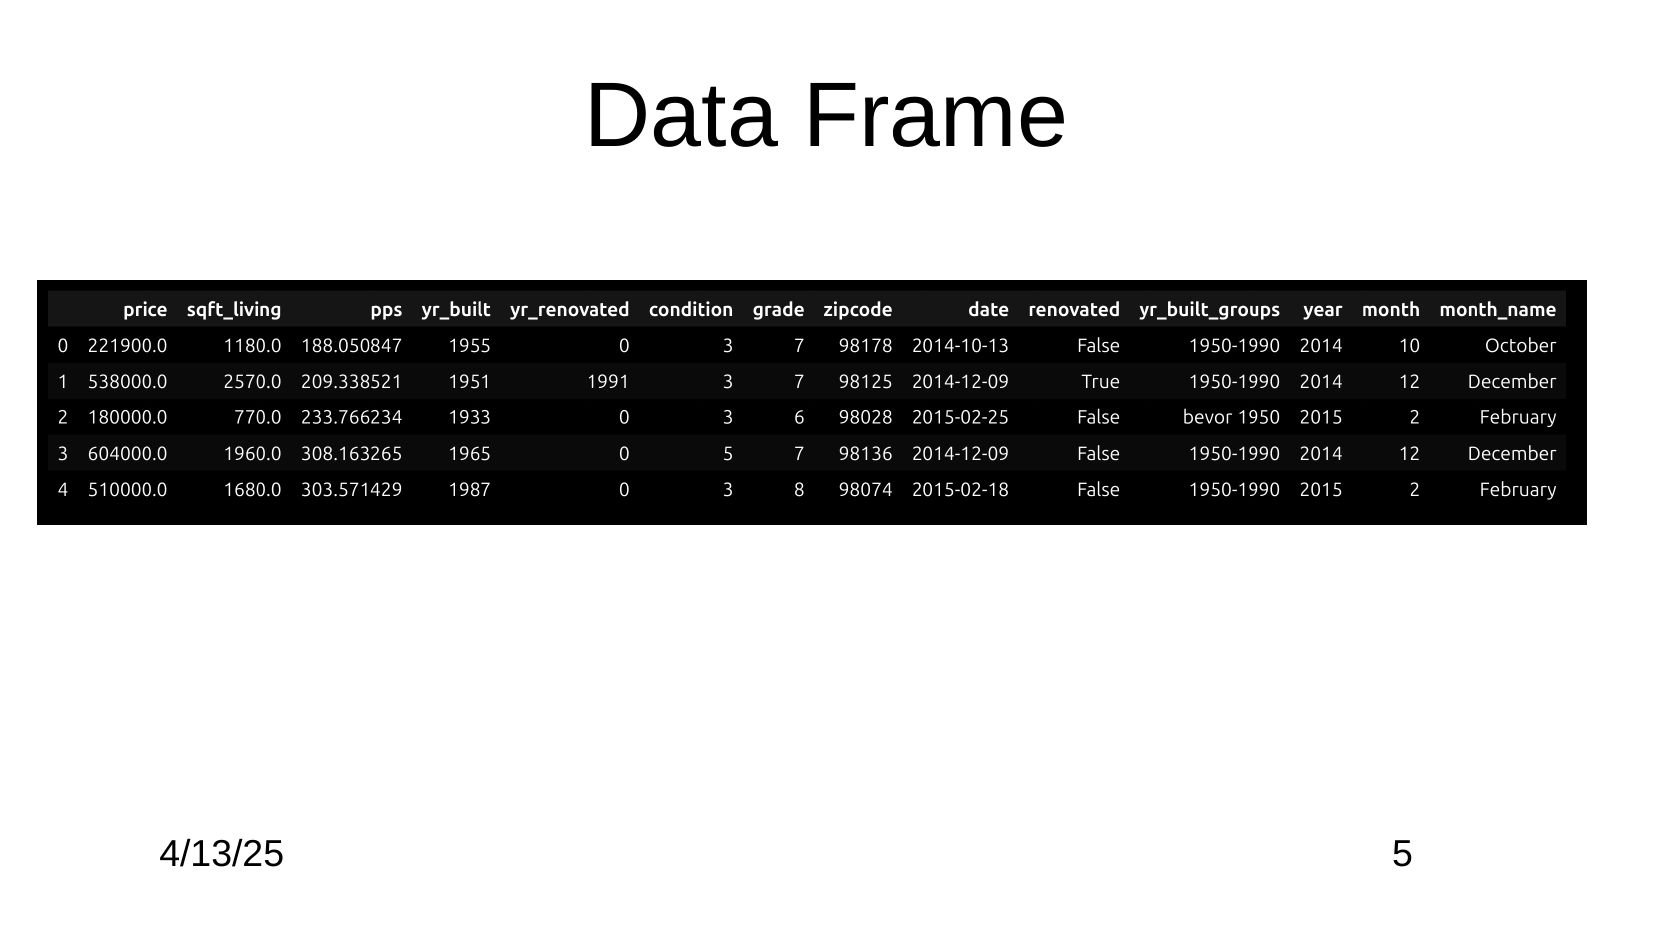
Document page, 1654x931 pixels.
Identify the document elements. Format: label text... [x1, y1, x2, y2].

picture [37, 280, 1587, 526]
title Data Frame [82, 37, 1571, 193]
